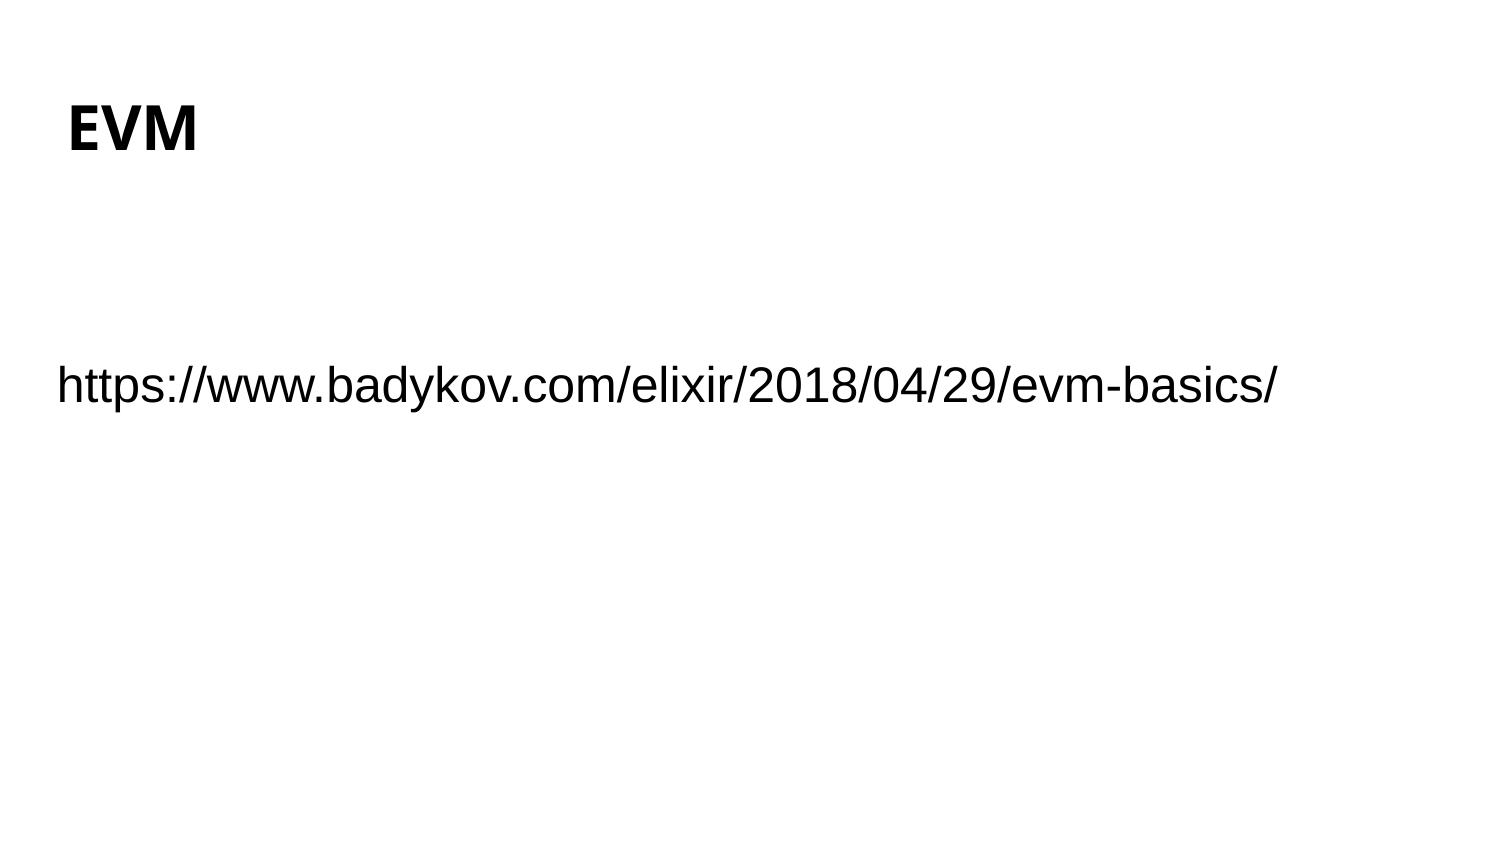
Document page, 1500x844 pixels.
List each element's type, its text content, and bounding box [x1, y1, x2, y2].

title EVM [51, 72, 1449, 176]
text_box https://www.badykov.com/elixir/2018/04/29/evm-basics/ [41, 337, 1397, 440]
